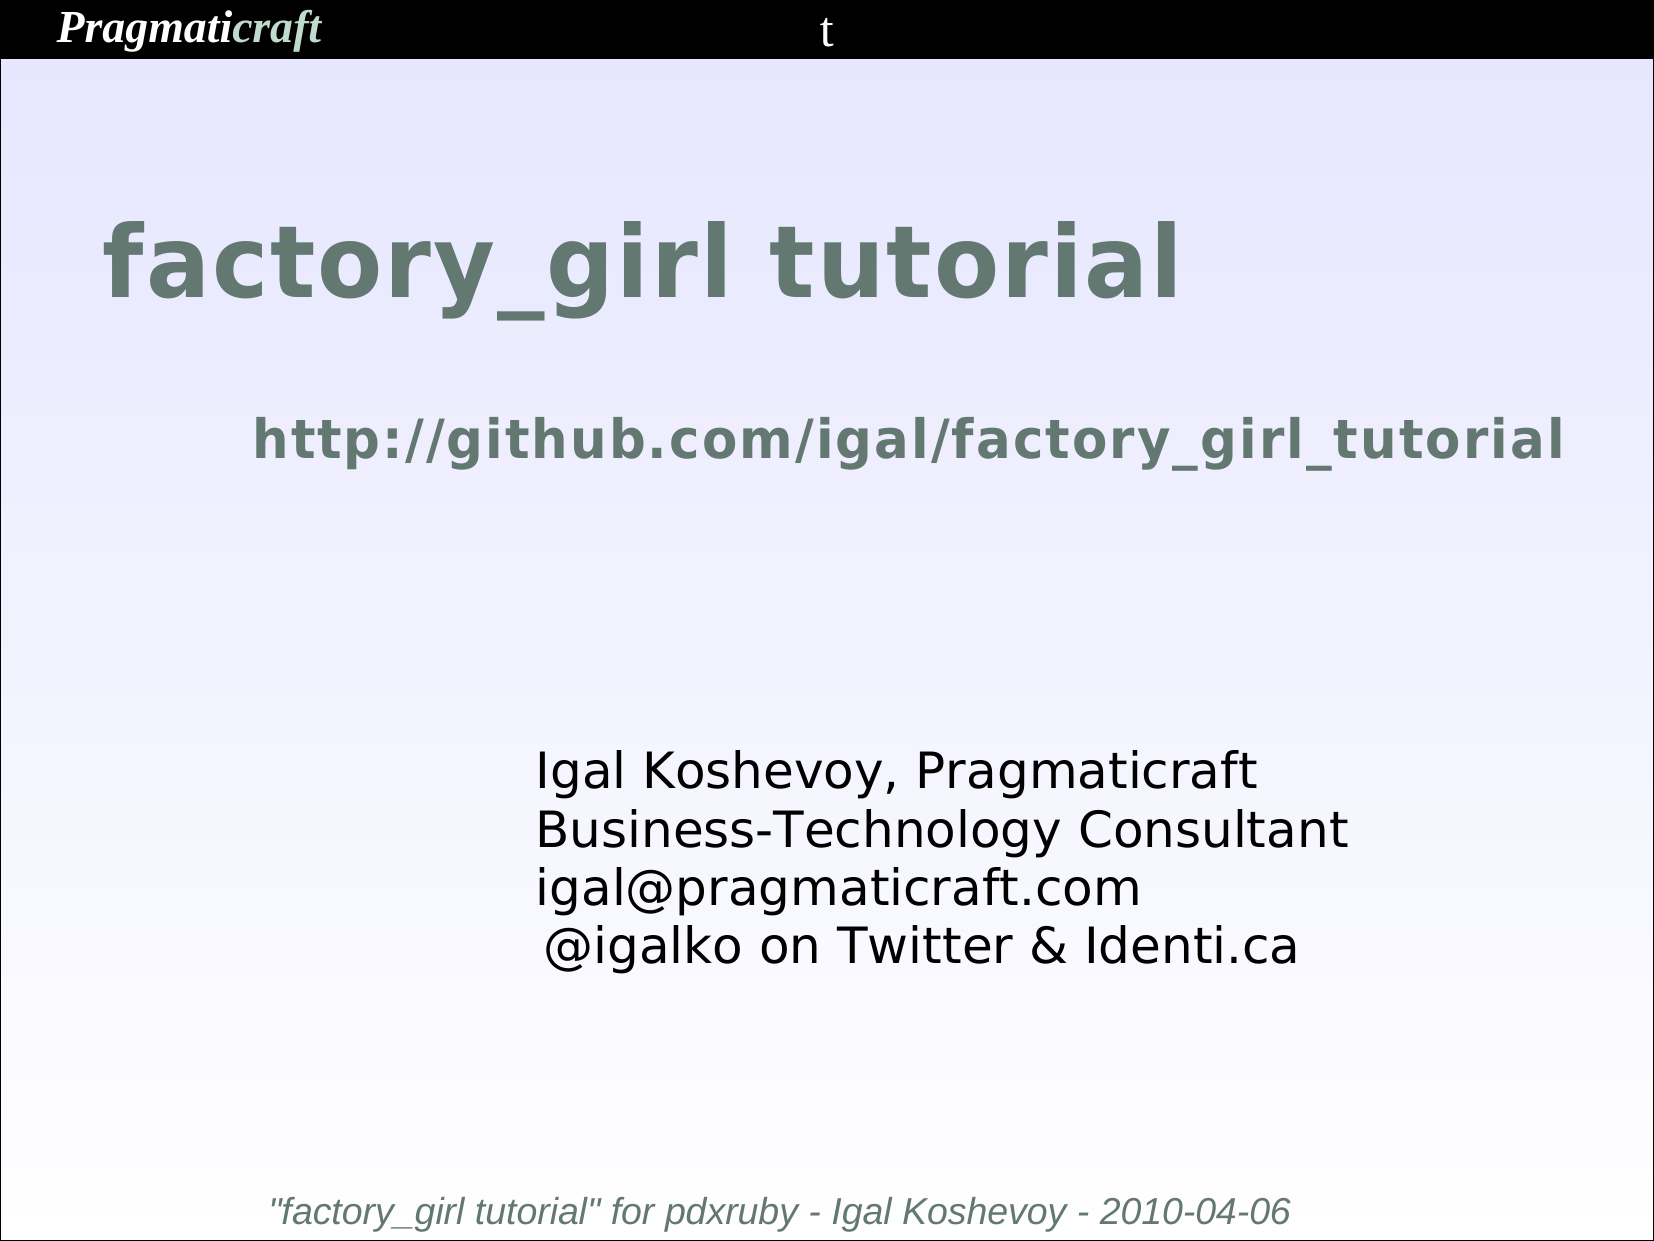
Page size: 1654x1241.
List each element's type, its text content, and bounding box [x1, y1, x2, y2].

title factory_girl tutorial http://github.com/igal/factory_girl_tutorial [102, 158, 1654, 519]
subtitle Igal Koshevoy, Pragmaticraft Business-Technology Consultant igal@pragmaticraft.com @igalko on Twitter & Identi.ca [535, 667, 1580, 1051]
